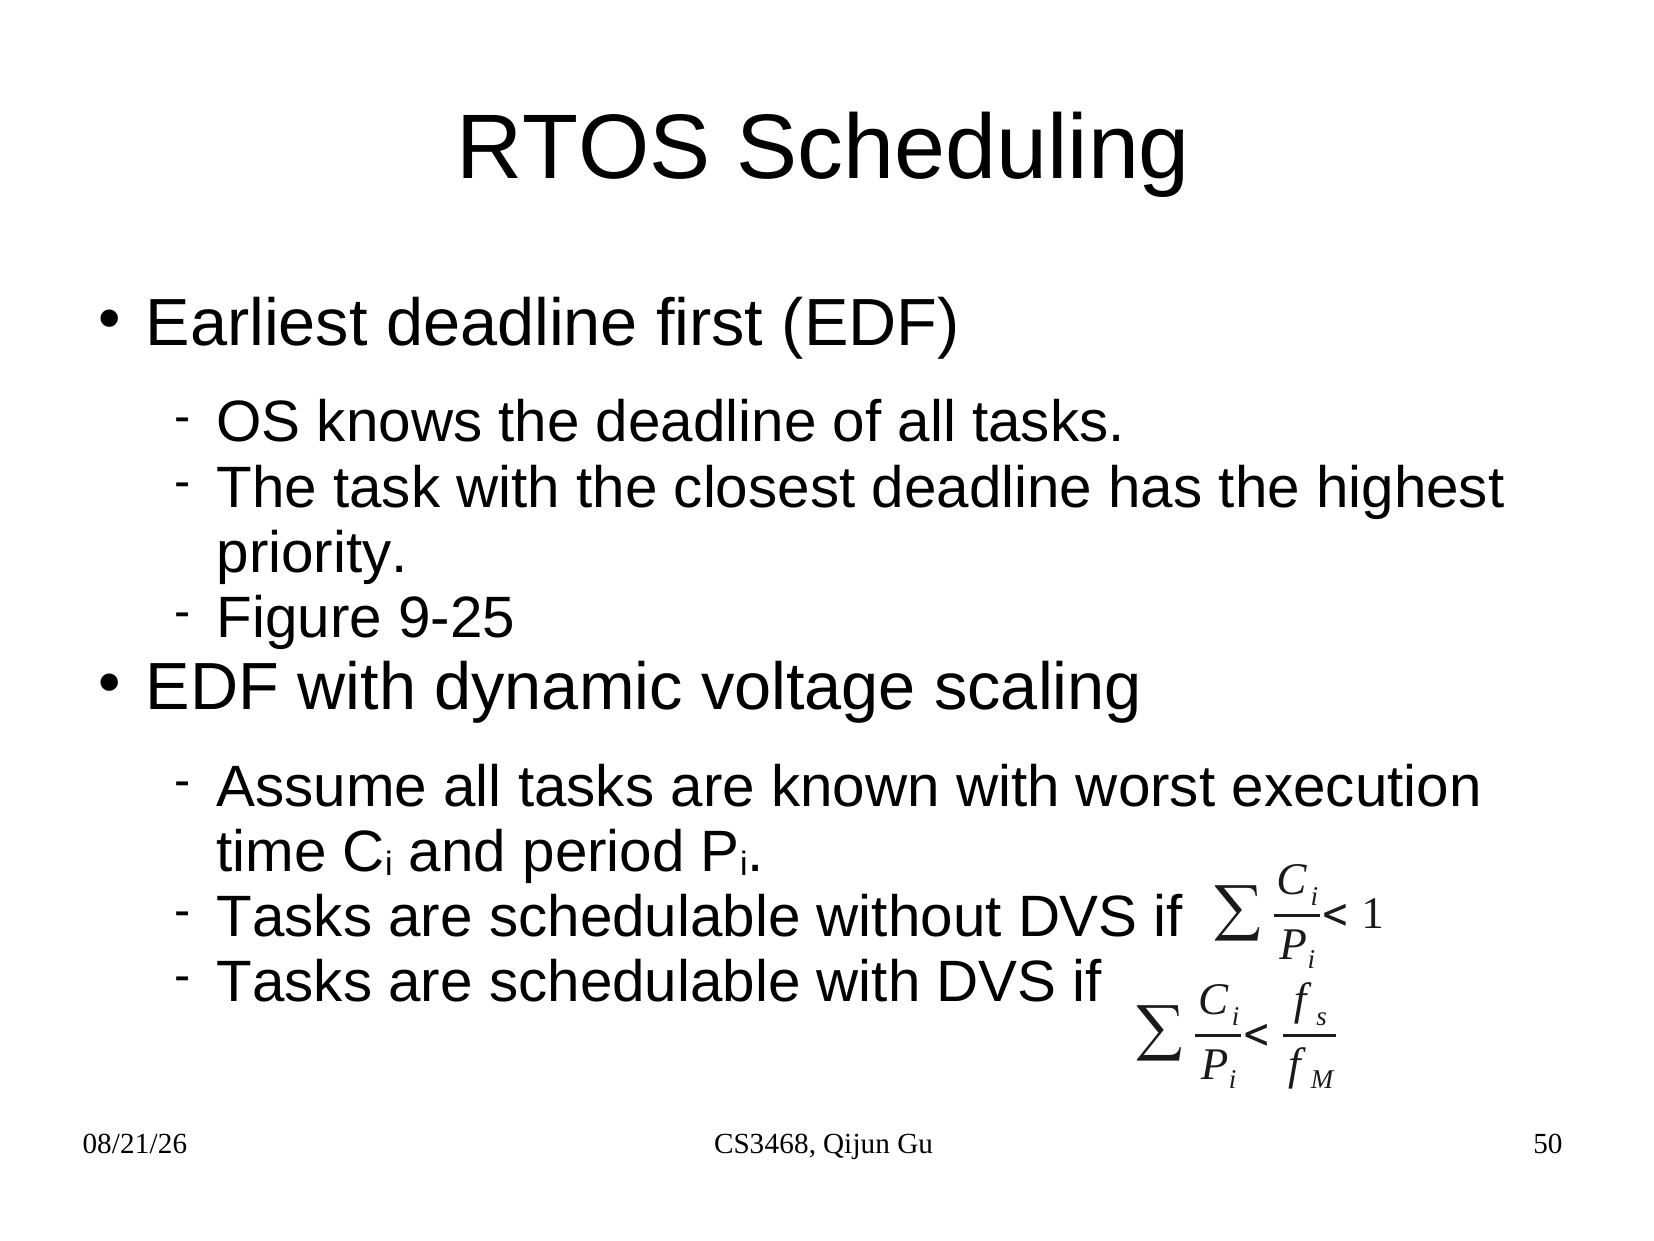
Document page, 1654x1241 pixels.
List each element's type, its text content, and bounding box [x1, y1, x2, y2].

chart [1121, 855, 1394, 1096]
list Earliest deadline first (EDF) OS knows the deadline of all tasks. The task with the closest deadline has the highest priority. Figure 9-25 EDF with dynamic voltage scaling Assume all tasks are known with worst execution time Ci and period Pi. Tasks are schedulable without DVS if Tasks are schedulable with DVS if [82, 290, 1566, 1161]
title RTOS Scheduling [82, 56, 1566, 244]
